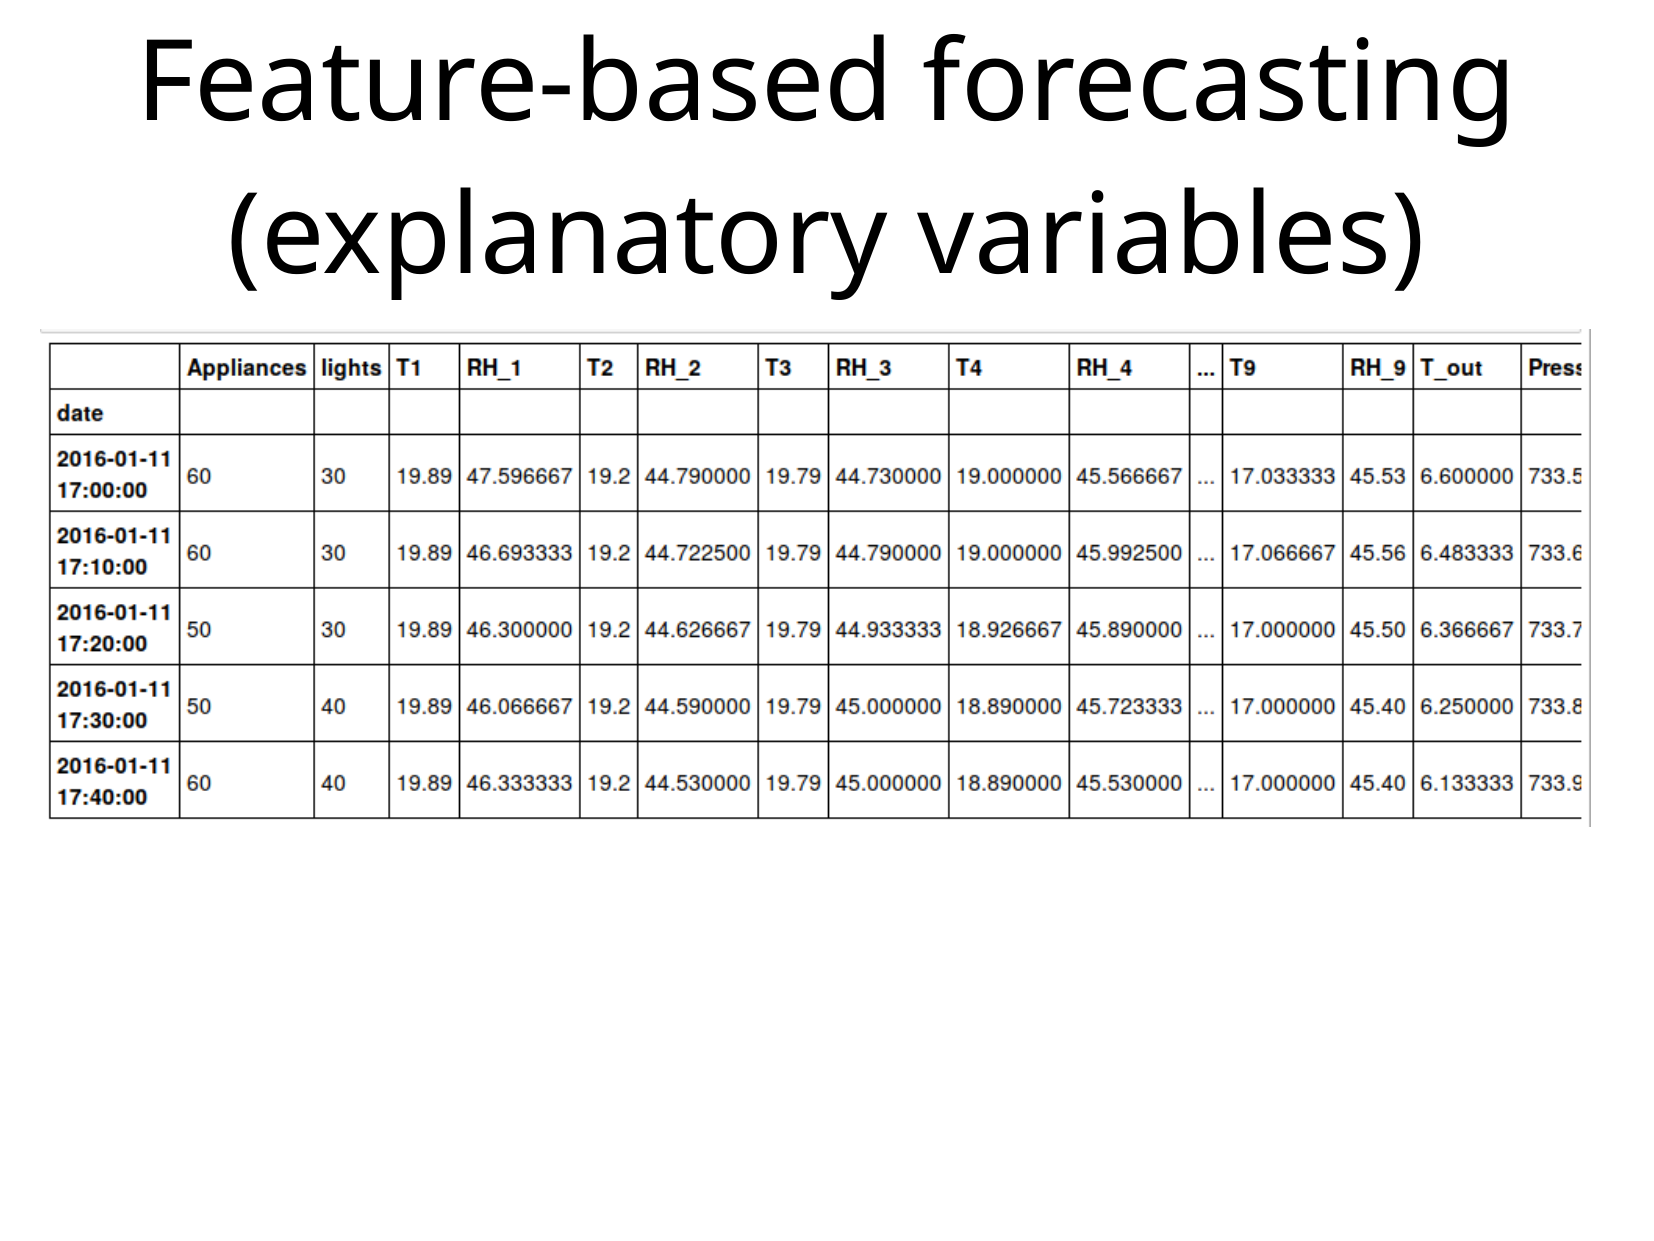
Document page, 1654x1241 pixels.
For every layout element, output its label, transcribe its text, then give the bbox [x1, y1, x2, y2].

picture [40, 329, 1591, 827]
title Feature-based forecasting (explanatory variables) [82, 40, 1571, 266]
